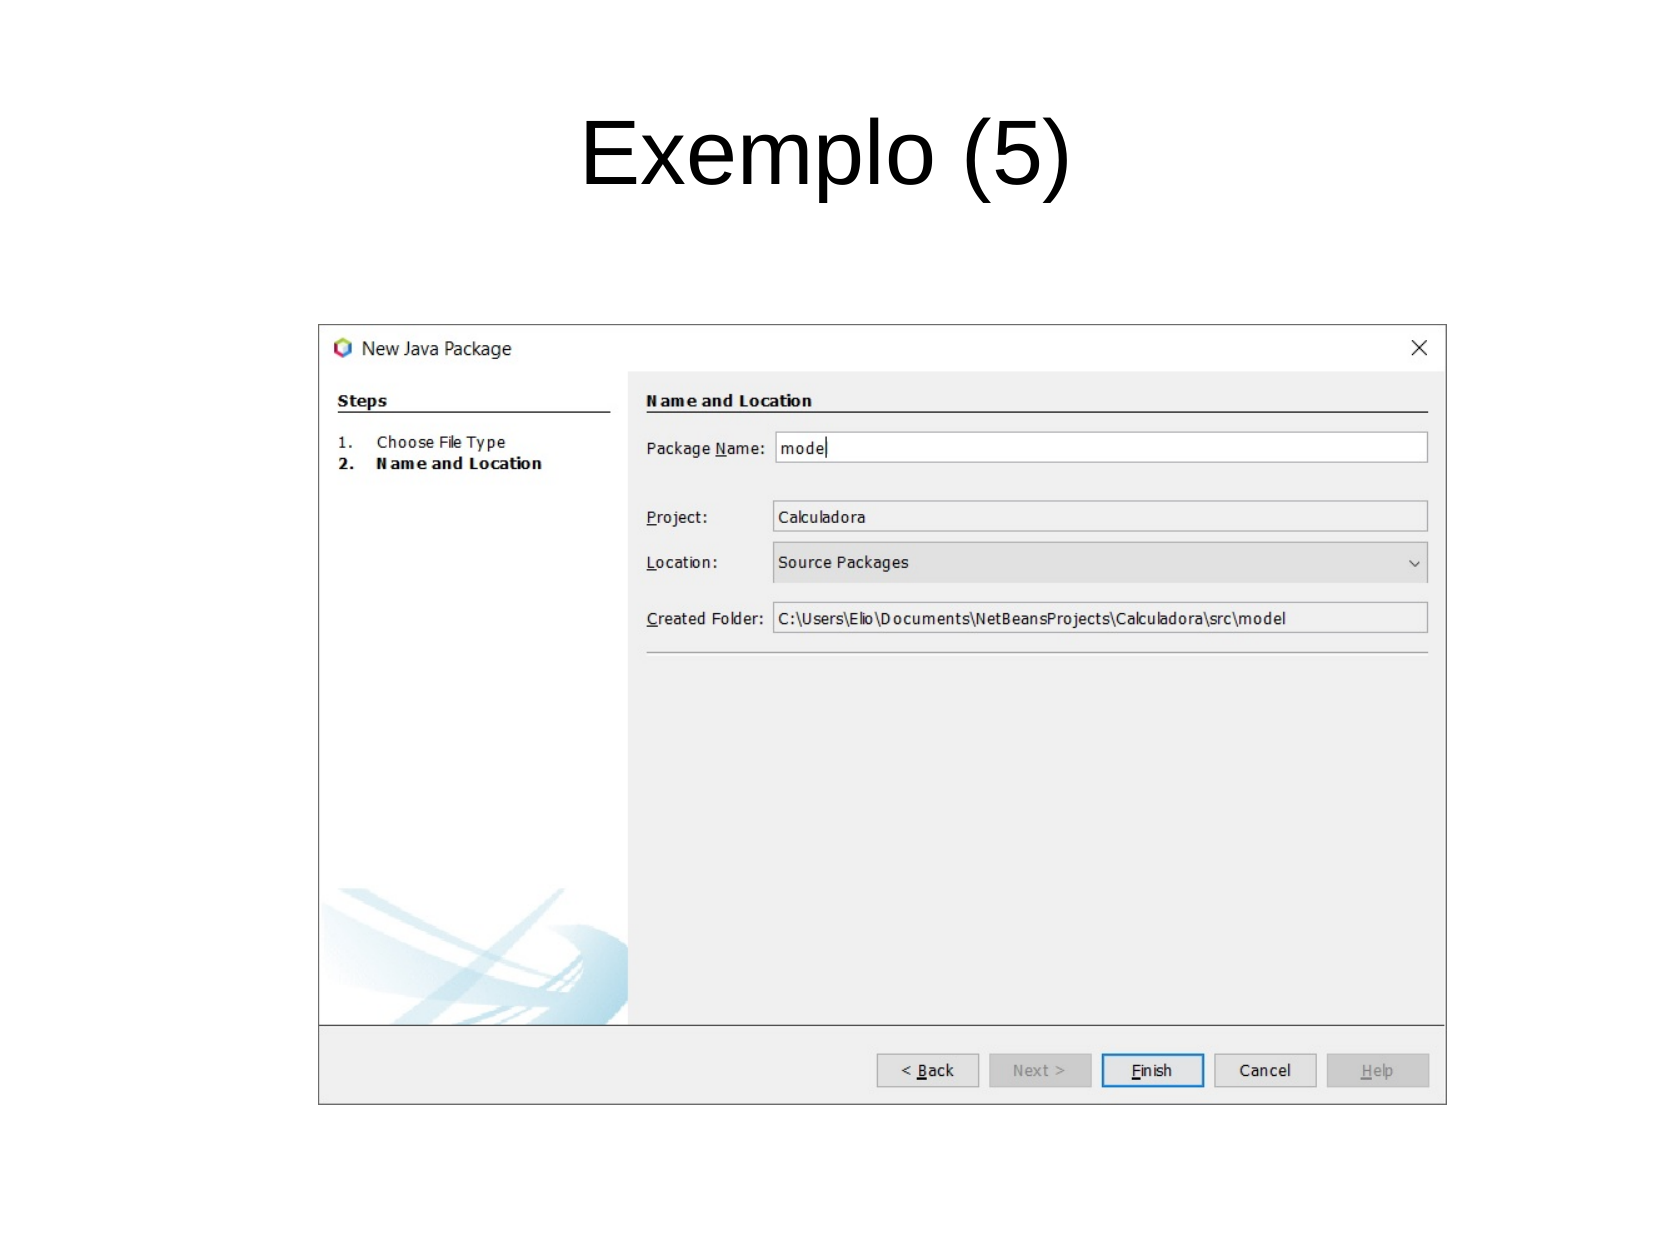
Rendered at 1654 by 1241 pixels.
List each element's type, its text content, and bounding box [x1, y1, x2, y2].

title Exemplo (5) [82, 49, 1571, 257]
picture [318, 324, 1447, 1105]
